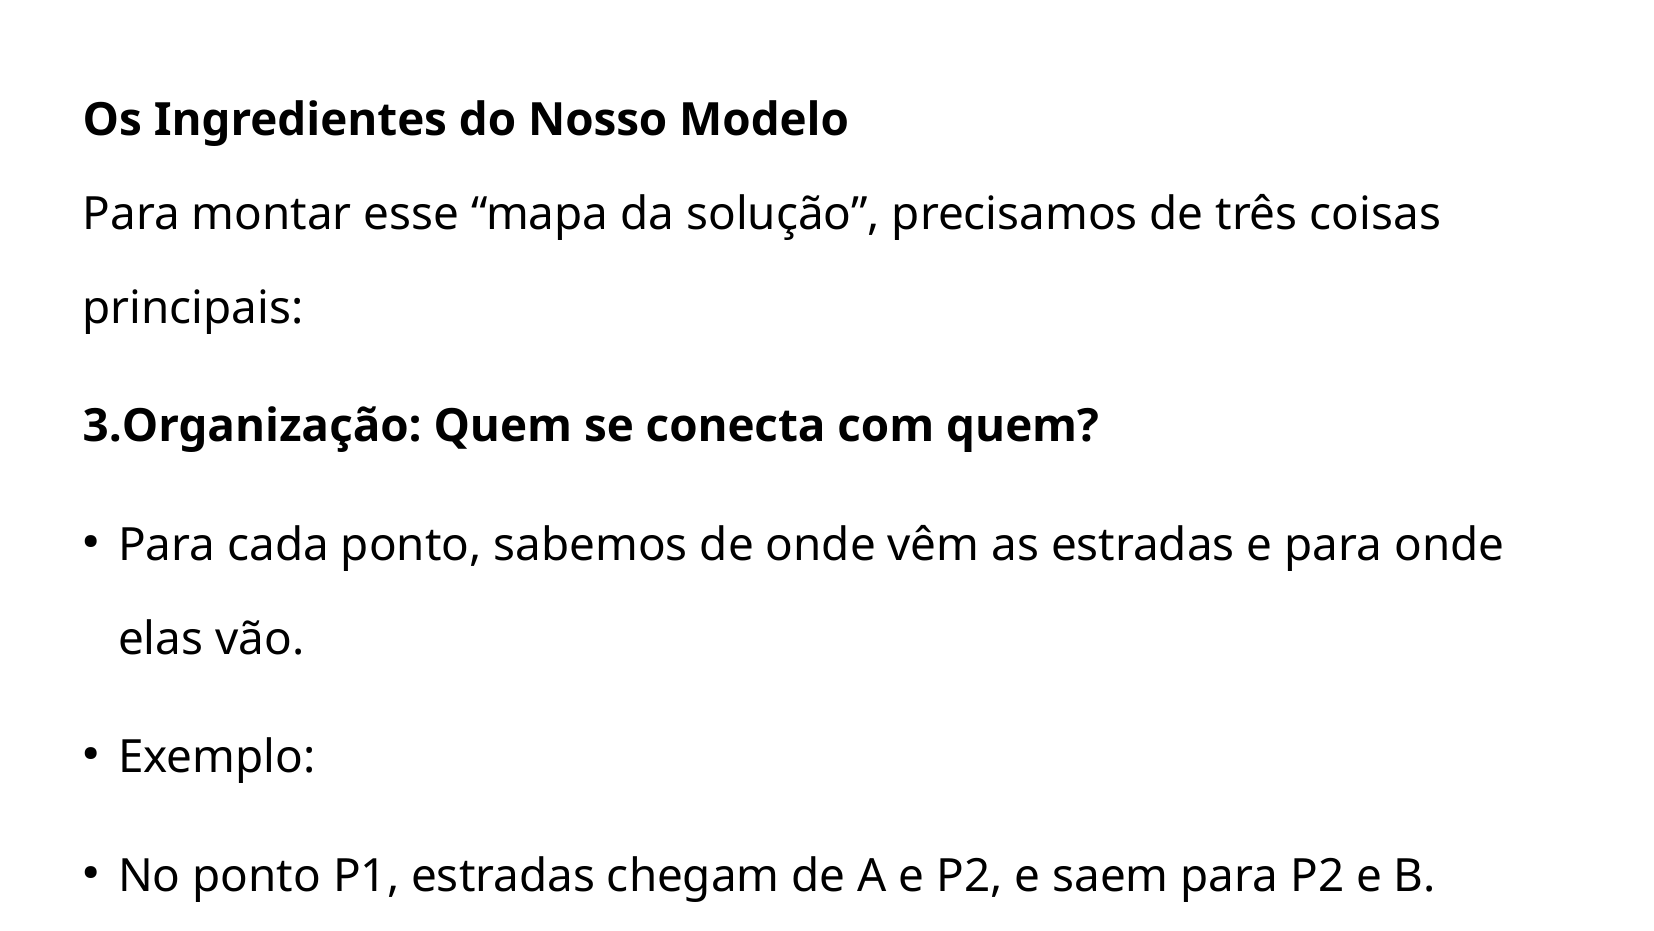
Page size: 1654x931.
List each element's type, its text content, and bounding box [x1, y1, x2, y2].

subtitle Os Ingredientes do Nosso Modelo Para montar esse “mapa da solução”, precisamos de três coisas principais: Organização: Quem se conecta com quem? Para cada ponto, sabemos de onde vêm as estradas e para onde elas vão. Exemplo: No ponto P1, estradas chegam de A e P2, e saem para P2 e B. No ponto B, estradas chegam de P1 e P3. [82, 55, 1571, 875]
